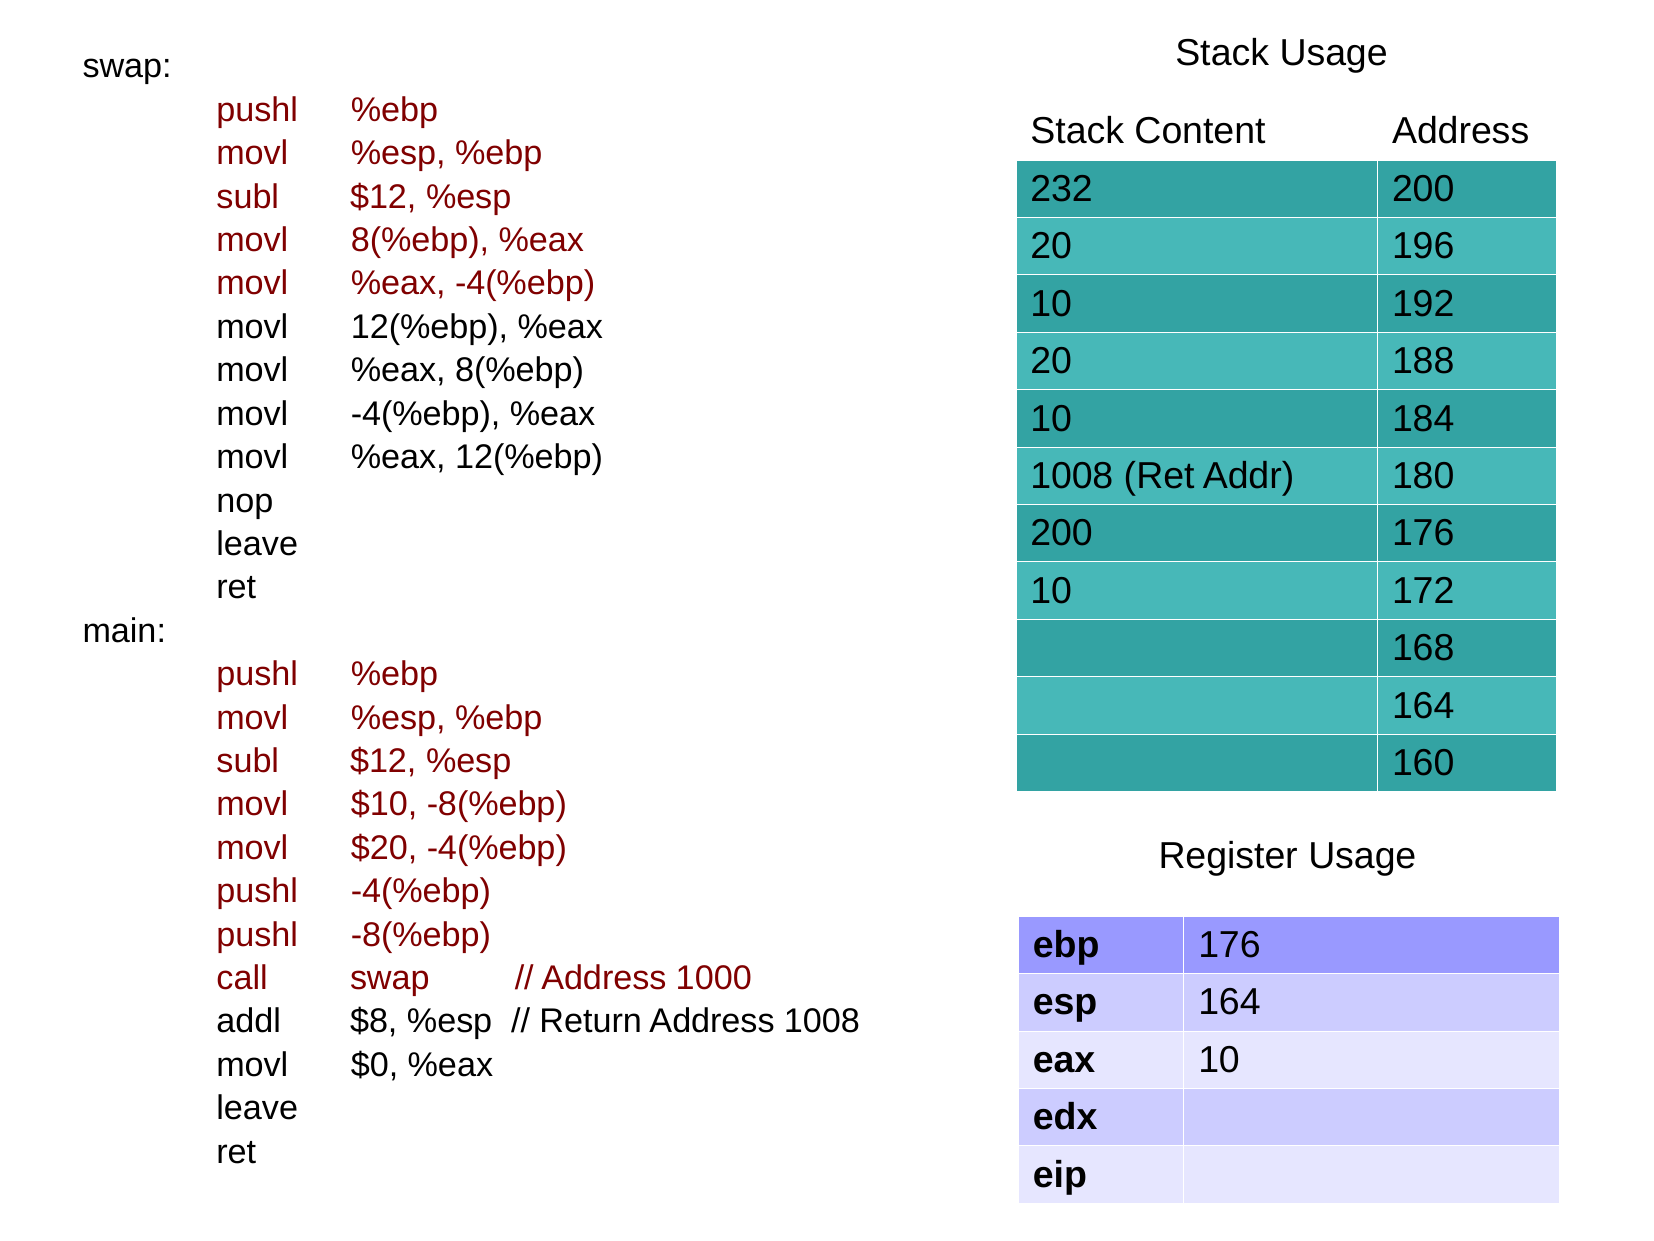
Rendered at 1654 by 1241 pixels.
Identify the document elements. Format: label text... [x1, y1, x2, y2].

text_box Stack Usage [1009, 23, 1554, 81]
table_cell 200 [1017, 505, 1377, 561]
table_header Address [1378, 103, 1556, 160]
table_cell [1017, 677, 1377, 734]
table_header Stack Content [1017, 103, 1377, 160]
table_cell [1184, 1146, 1559, 1203]
table_header 176 [1184, 917, 1559, 973]
table_cell eip [1019, 1146, 1183, 1203]
table_cell 184 [1378, 390, 1556, 447]
table_cell 20 [1017, 218, 1377, 274]
table_cell 172 [1378, 562, 1556, 619]
table_cell 168 [1378, 620, 1556, 676]
text_box Register Usage [1015, 826, 1560, 884]
table_cell 200 [1378, 161, 1556, 217]
table_cell 164 [1184, 974, 1559, 1031]
table_cell edx [1019, 1089, 1183, 1145]
table_cell 10 [1184, 1032, 1559, 1088]
table_cell 1008 (Ret Addr) [1017, 448, 1377, 504]
table_cell 10 [1017, 390, 1377, 447]
table_cell 192 [1378, 275, 1556, 332]
table_cell 180 [1378, 448, 1556, 504]
table_cell 160 [1378, 735, 1556, 791]
table_cell 196 [1378, 218, 1556, 274]
table_cell eax [1019, 1032, 1183, 1088]
table_cell 164 [1378, 677, 1556, 734]
table_cell 188 [1378, 333, 1556, 389]
table_cell 176 [1378, 505, 1556, 561]
table_cell 10 [1017, 275, 1377, 332]
table_cell [1017, 735, 1377, 791]
table_cell [1017, 620, 1377, 676]
table_cell esp [1019, 974, 1183, 1031]
table_header ebp [1019, 917, 1183, 973]
list swap: pushl %ebp movl %esp, %ebp subl $12, %esp movl 8(%ebp), %eax movl %eax, -4(%ebp) movl 12(%ebp), %eax movl %eax, 8(%ebp) movl -4(%ebp), %eax movl %eax, 12(%ebp) nop leave ret main: pushl %ebp movl %esp, %ebp subl $12, %esp movl $10, -8(%ebp) movl $20, -4(%ebp) pushl -4(%ebp) pushl -8(%ebp) call swap // Address 1000 addl $8, %esp // Return Address 1008 movl $0, %eax leave ret [82, 47, 969, 1182]
table_cell 20 [1017, 333, 1377, 389]
table_cell 232 [1017, 161, 1377, 217]
table_cell [1184, 1089, 1559, 1145]
table_cell 10 [1017, 562, 1377, 619]
